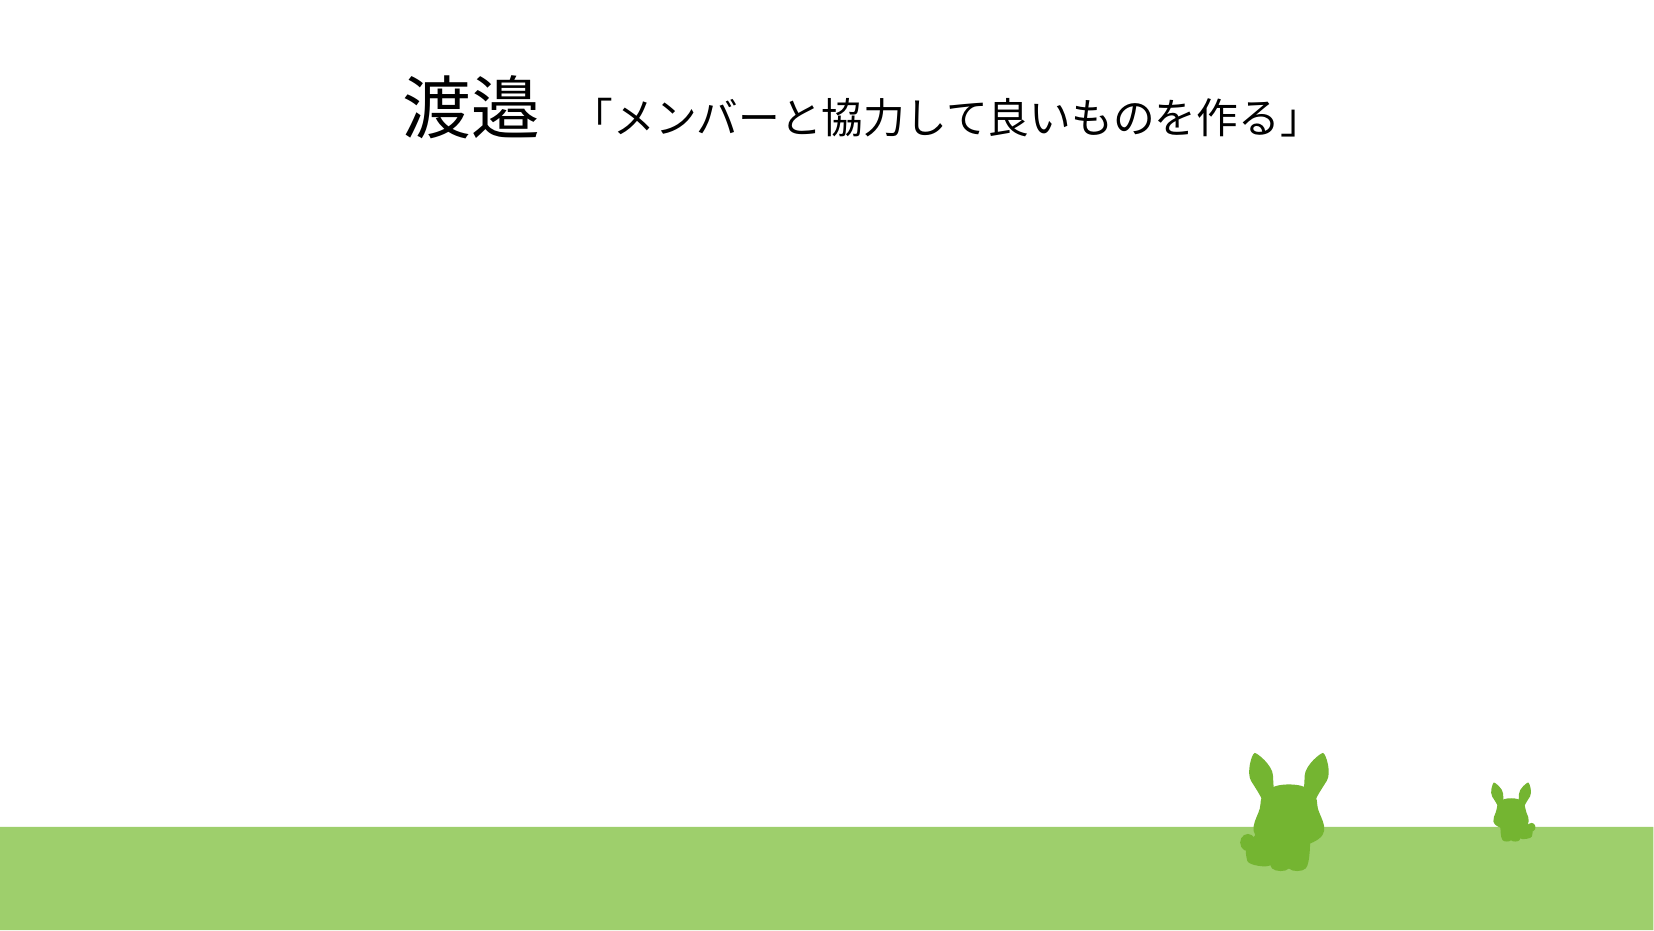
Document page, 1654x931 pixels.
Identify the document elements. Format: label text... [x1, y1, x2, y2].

title 渡邉 「メンバーと協力して良いものを作る」 [88, 29, 1565, 178]
